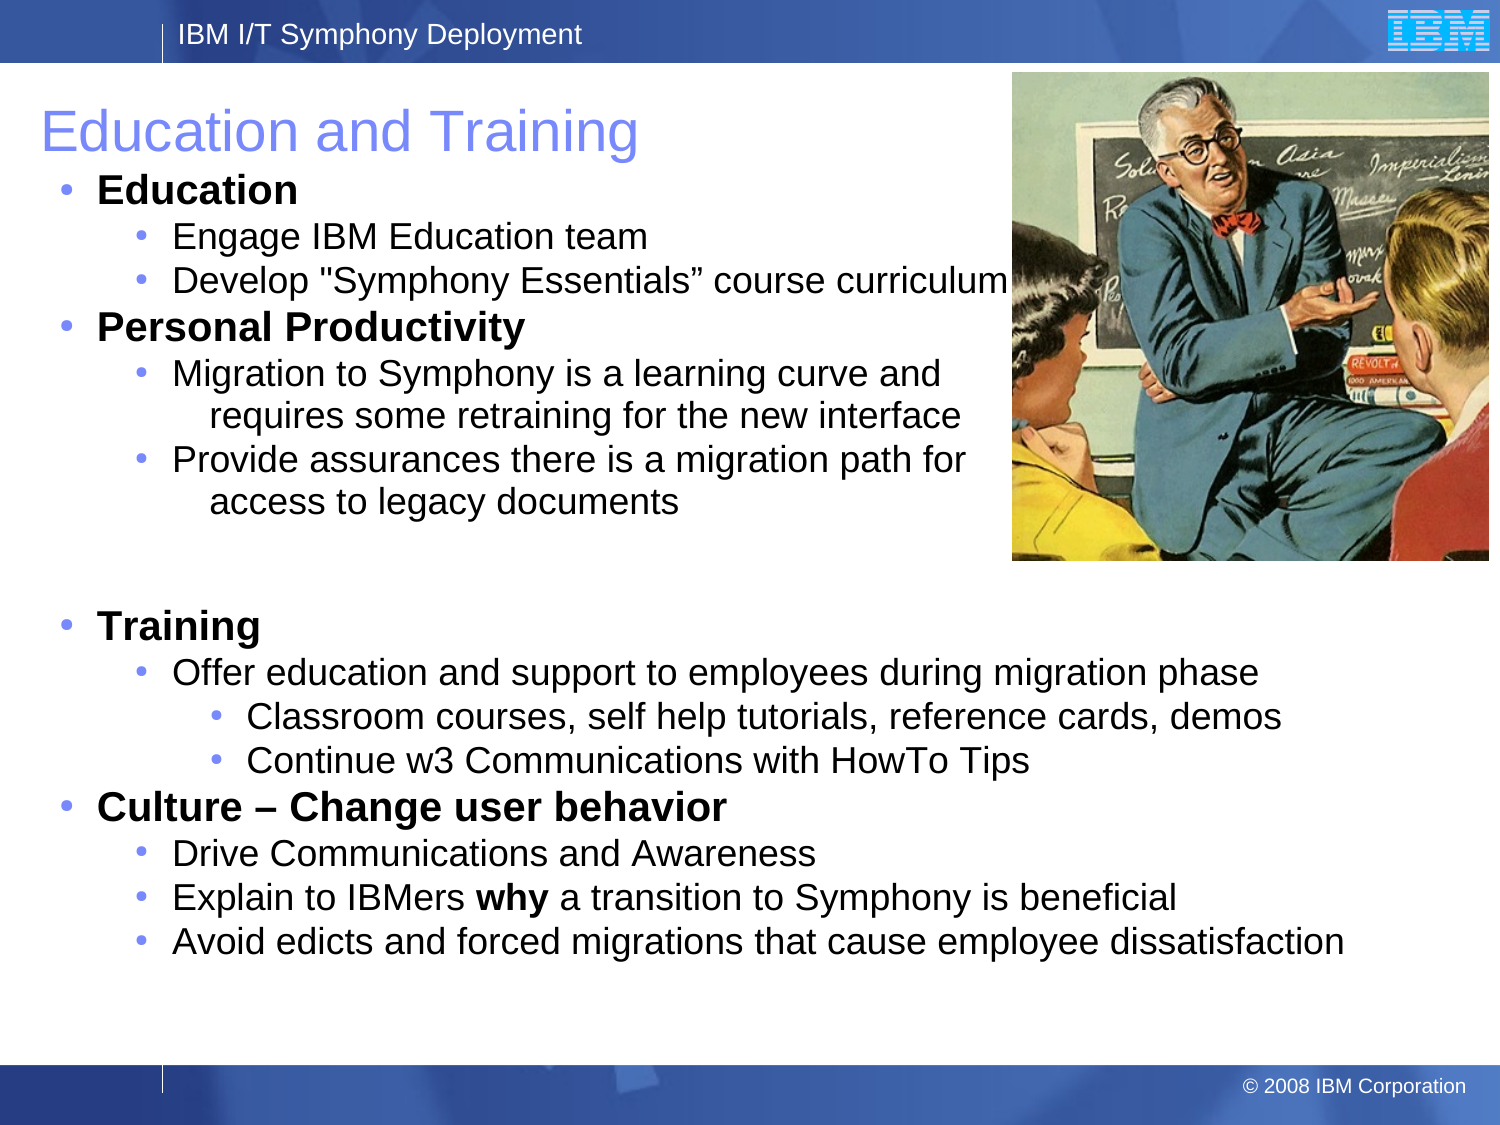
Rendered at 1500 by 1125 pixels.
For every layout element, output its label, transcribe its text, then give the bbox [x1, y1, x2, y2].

title Education and Training [25, 89, 1012, 172]
picture [1012, 72, 1489, 561]
list Training Offer education and support to employees during migration phase Classroom courses, self help tutorials, reference cards, demos Continue w3 Communications with HowTo Tips Culture – Change user behavior Drive Communications and Awareness Explain to IBMers why a transition to Symphony is beneficial Avoid edicts and forced migrations that cause employee dissatisfaction [59, 602, 1465, 1071]
list Education Engage IBM Education team Develop "Symphony Essentials” course curriculum Personal Productivity Migration to Symphony is a learning curve and requires some retraining for the new interface Provide assurances there is a migration path for access to legacy documents [59, 167, 1011, 601]
